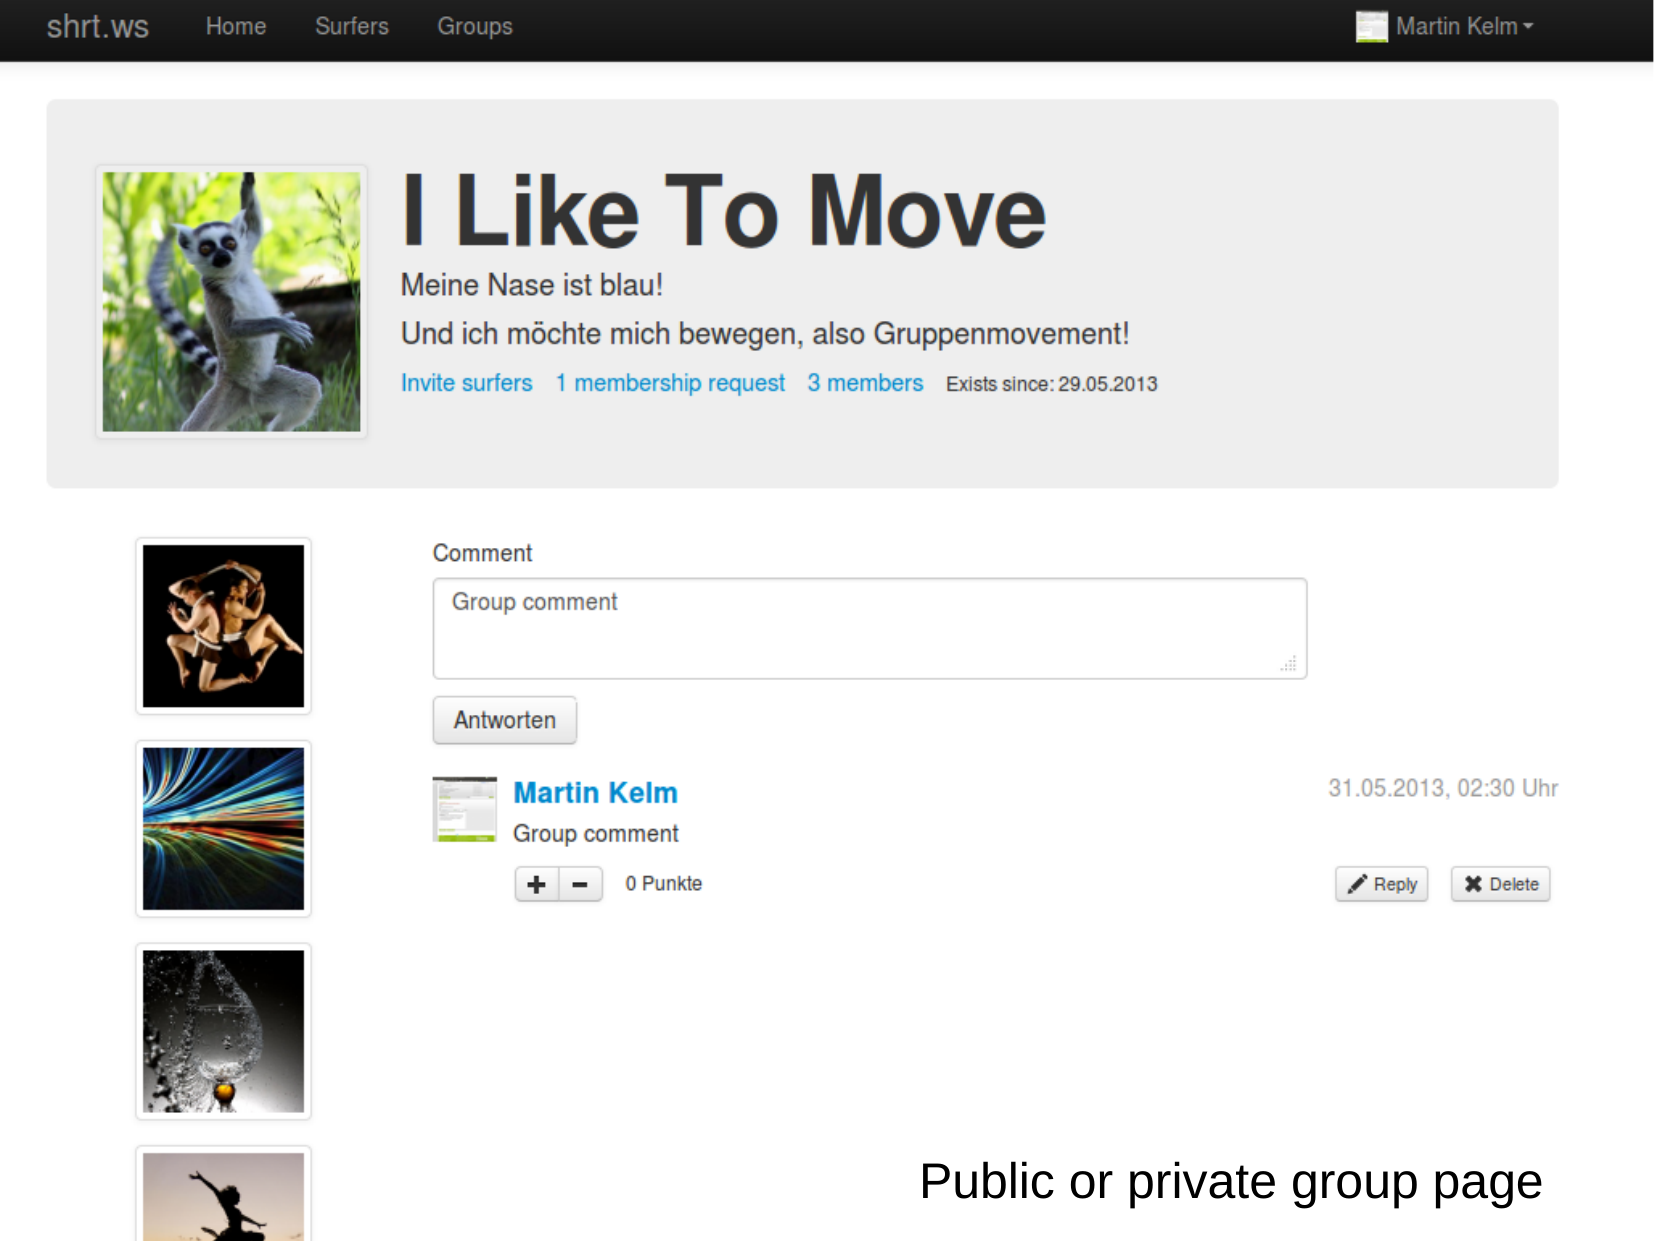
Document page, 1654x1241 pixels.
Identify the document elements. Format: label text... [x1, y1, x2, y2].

text_box Public or private group page [904, 1145, 1560, 1217]
picture [0, 0, 1654, 1241]
